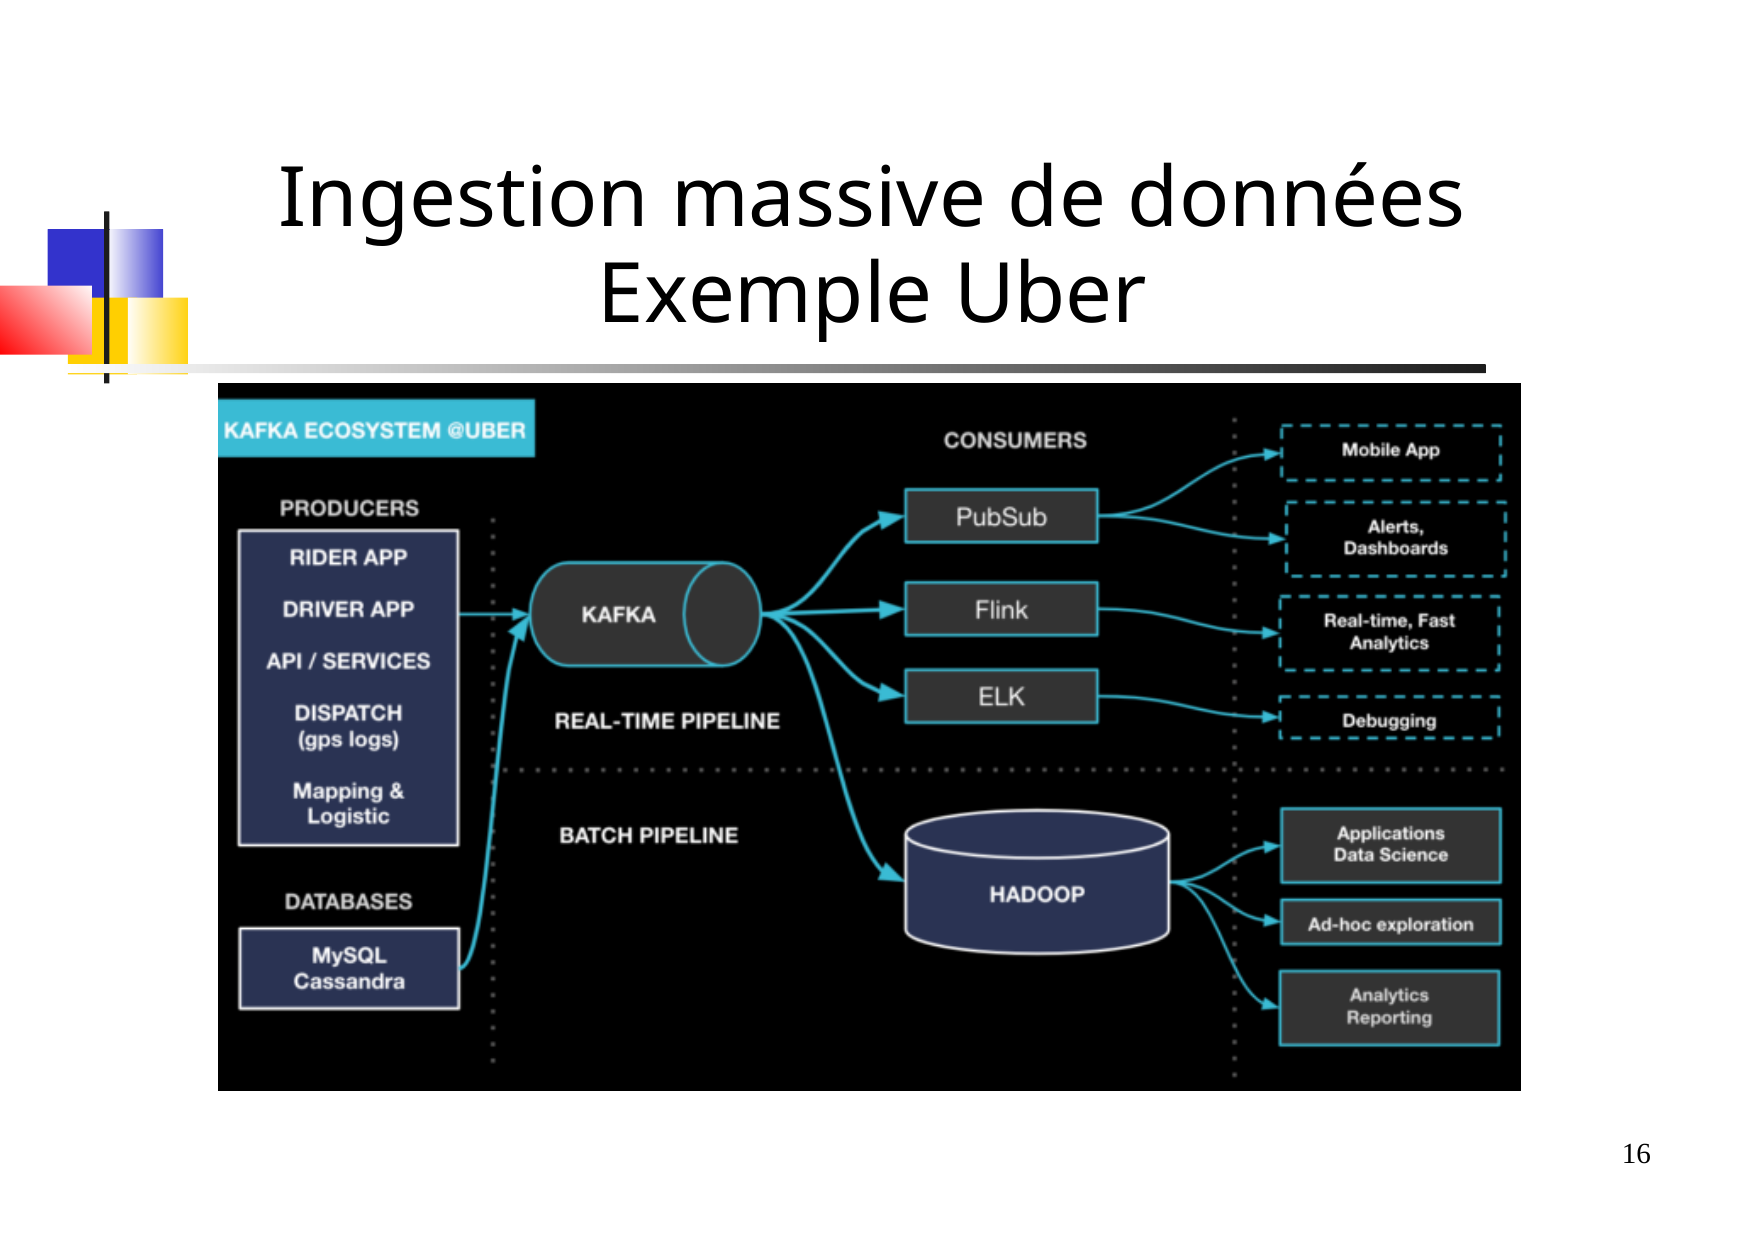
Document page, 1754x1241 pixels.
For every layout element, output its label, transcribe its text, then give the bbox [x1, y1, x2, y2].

picture [218, 383, 1521, 1091]
title Ingestion massive de données Exemple Uber [179, 139, 1567, 351]
